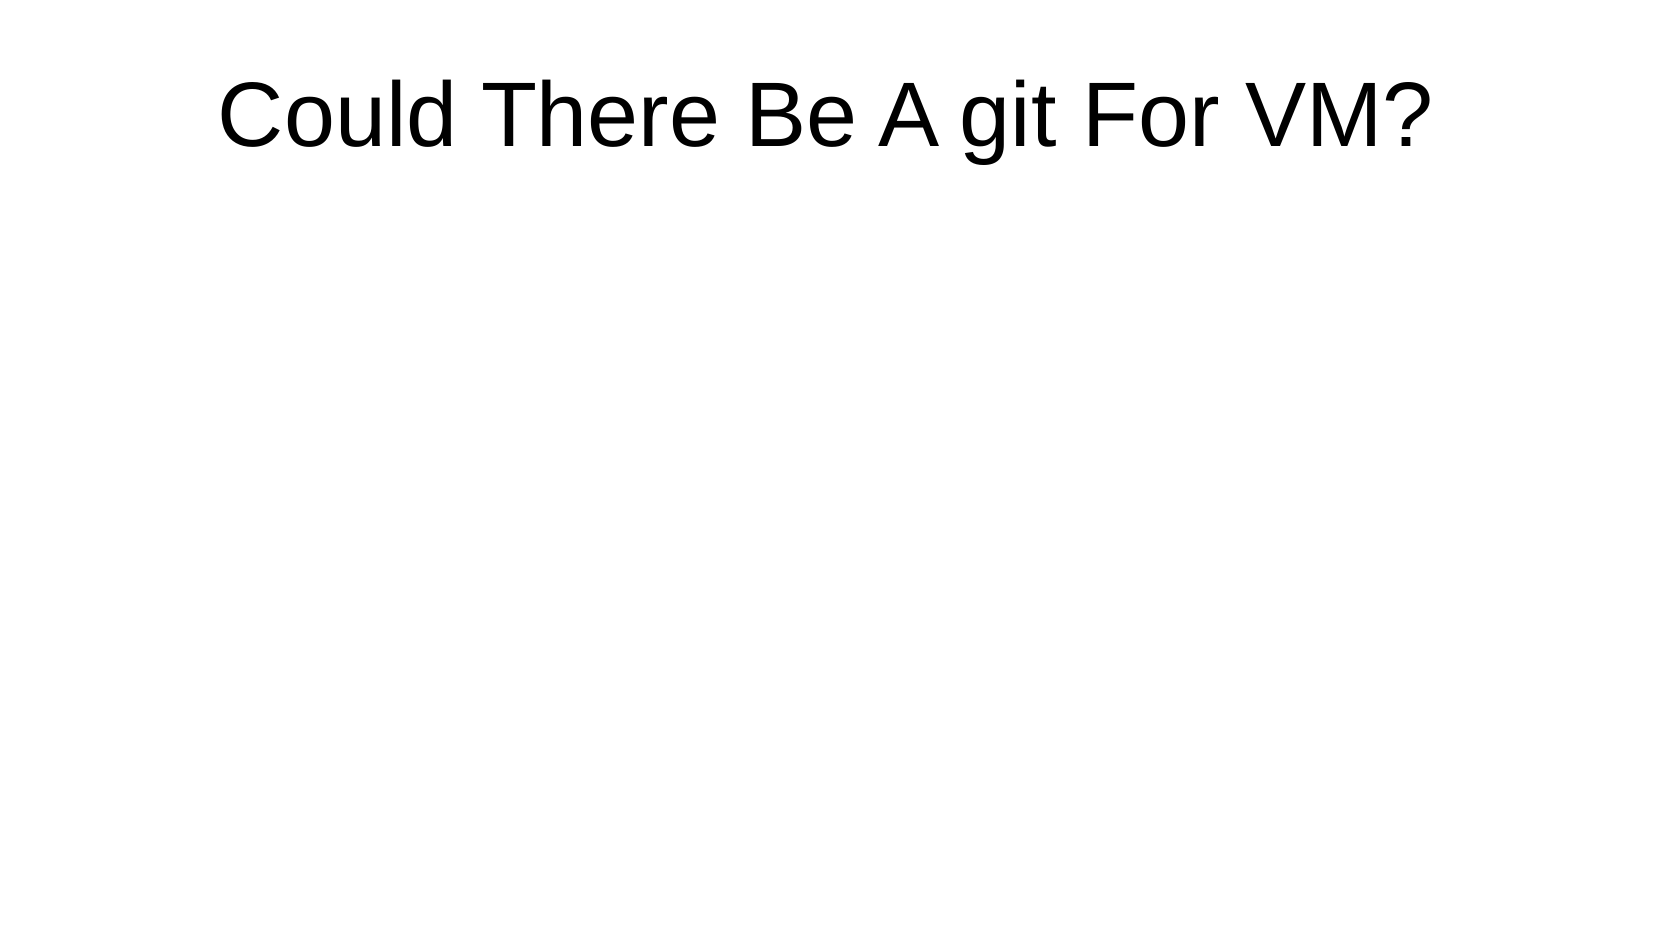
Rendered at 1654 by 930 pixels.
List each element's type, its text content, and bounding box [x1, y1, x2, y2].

title Could There Be A git For VM? [82, 37, 1571, 193]
